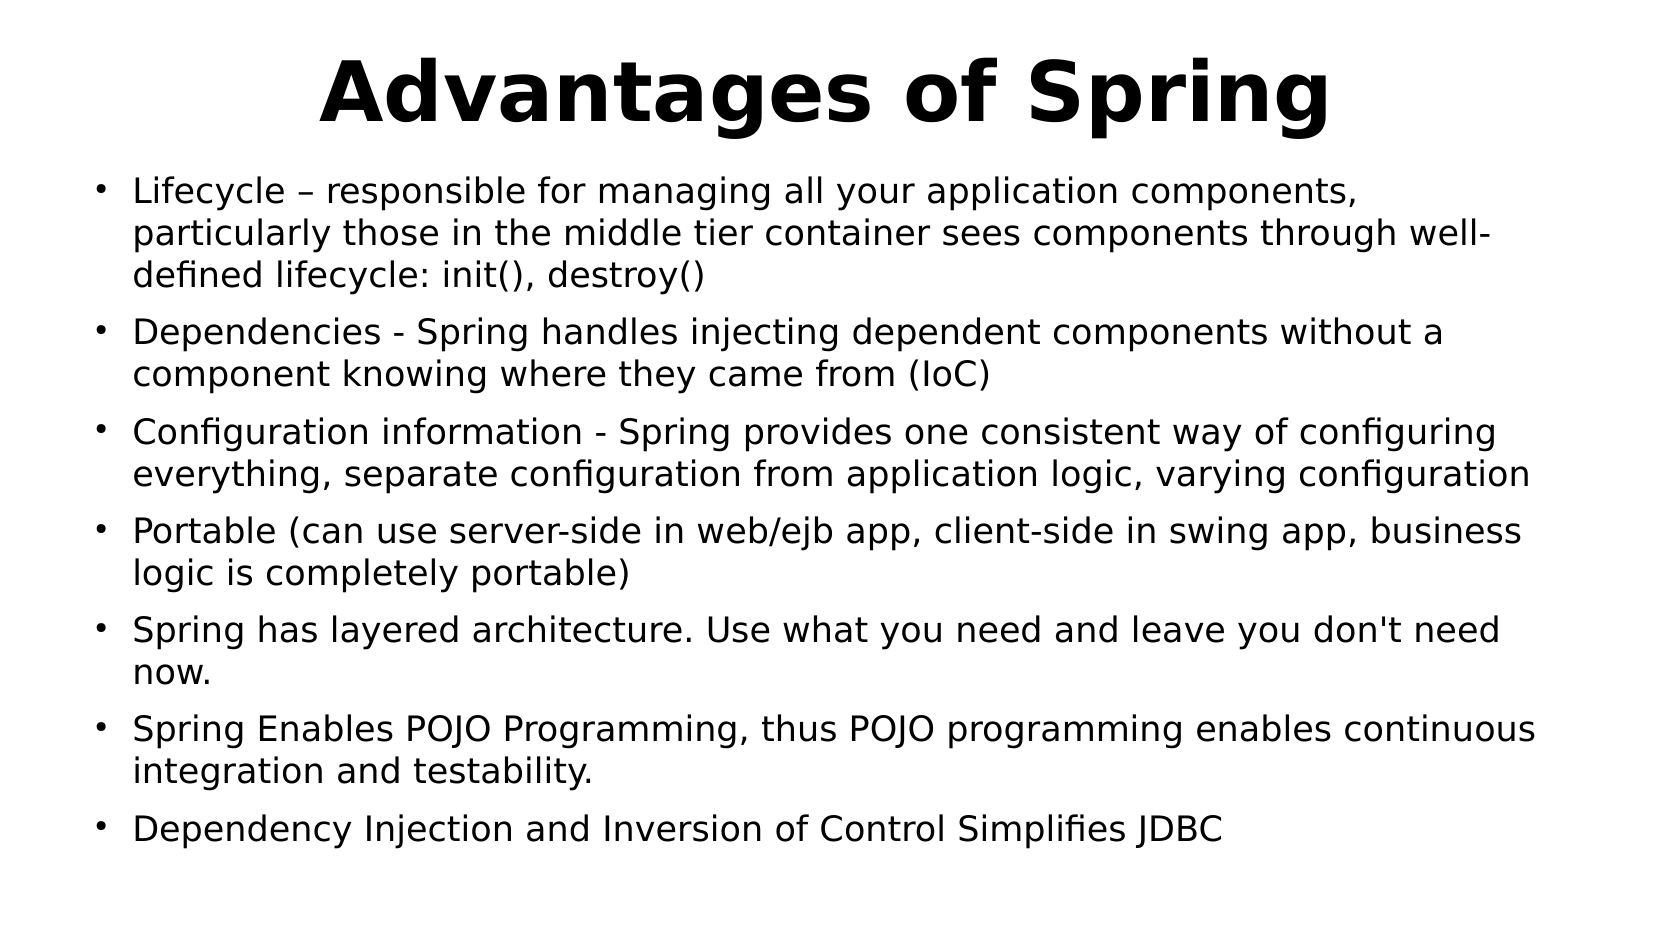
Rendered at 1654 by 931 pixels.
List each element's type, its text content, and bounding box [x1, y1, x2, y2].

title Advantages of Spring [82, 37, 1571, 147]
list Lifecycle – responsible for managing all your application components, particularly those in the middle tier container sees components through well-defined lifecycle: init(), destroy() Dependencies - Spring handles injecting dependent components without a component knowing where they came from (IoC) Configuration information - Spring provides one consistent way of configuring everything, separate configuration from application logic, varying configuration Portable (can use server-side in web/ejb app, client-side in swing app, business logic is completely portable) Spring has layered architecture. Use what you need and leave you don't need now. Spring Enables POJO Programming, thus POJO programming enables continuous integration and testability. Dependency Injection and Inversion of Control Simplifies JDBC [82, 168, 1538, 889]
